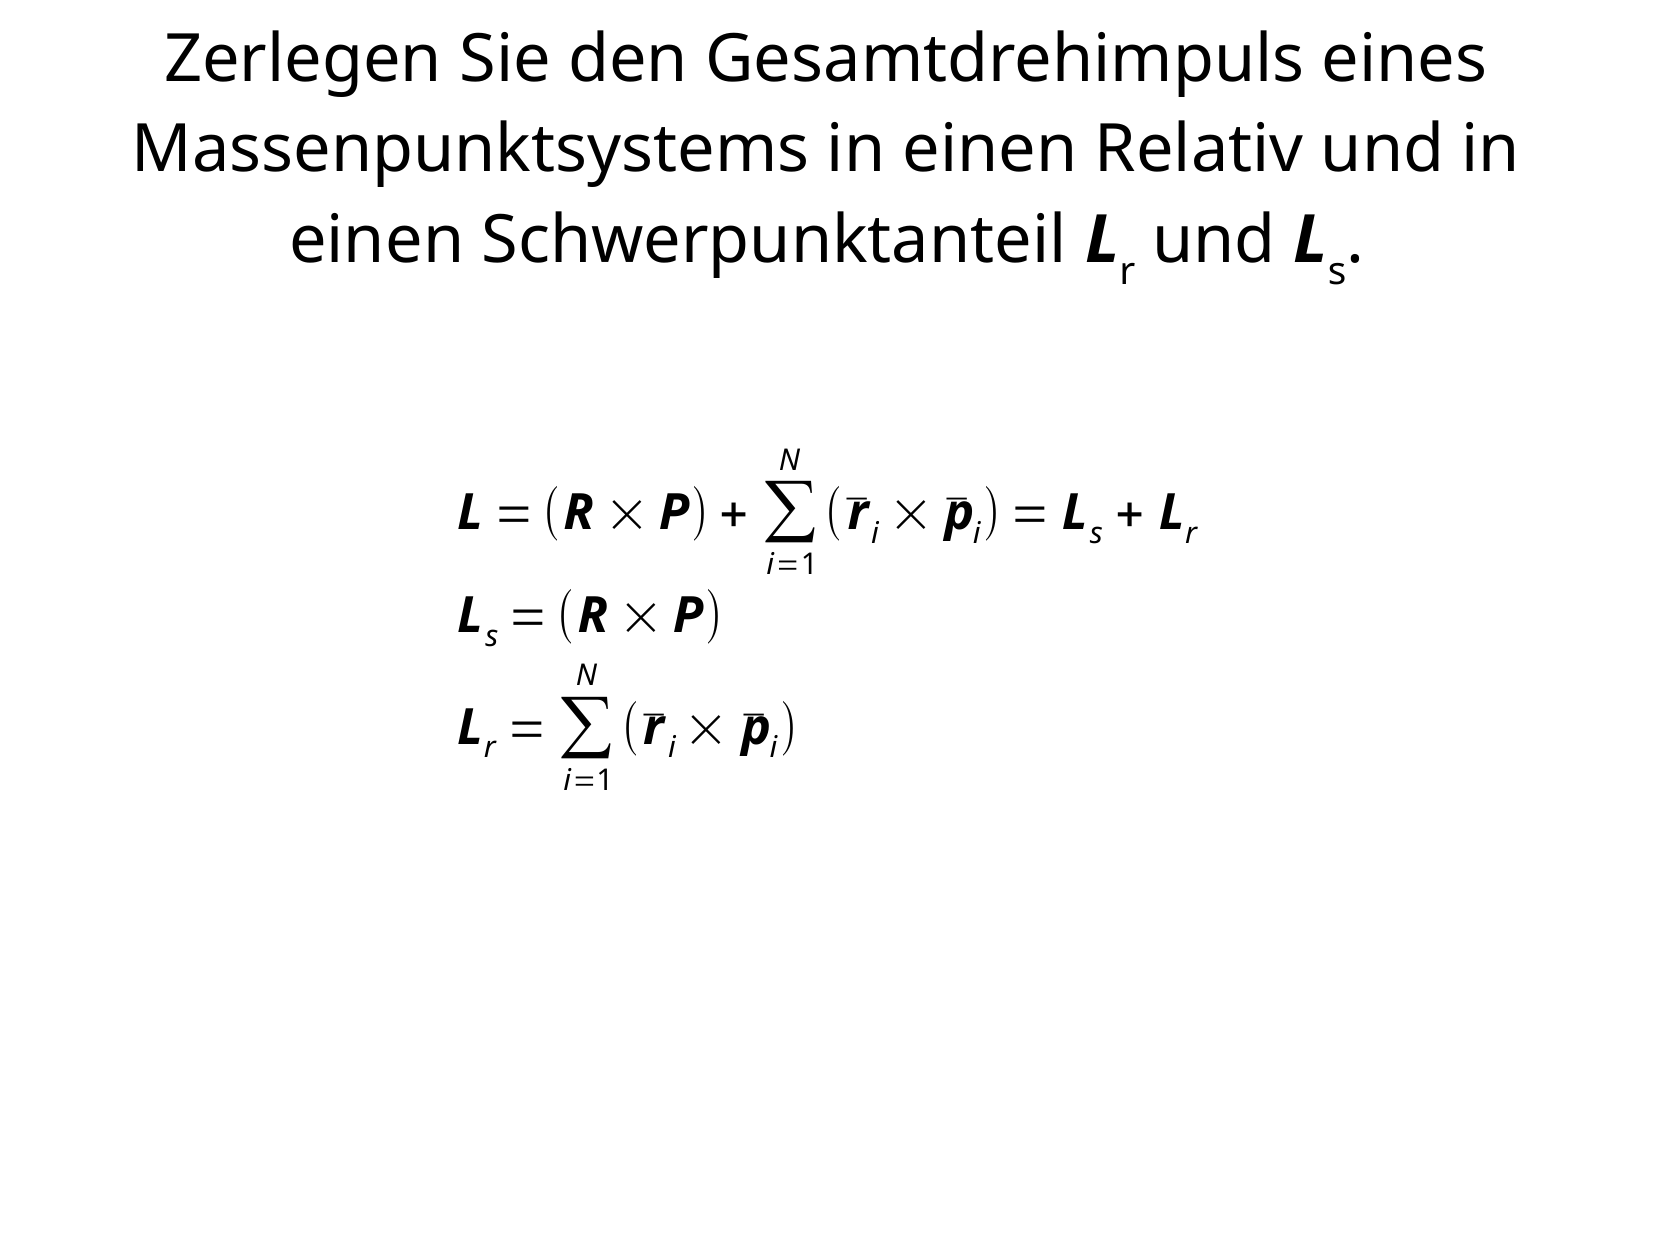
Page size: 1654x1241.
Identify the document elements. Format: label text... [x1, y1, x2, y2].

title Zerlegen Sie den Gesamtdrehimpuls eines Massenpunktsystems in einen Relativ und in einen Schwerpunktanteil Lr und Ls. [82, 12, 1571, 294]
chart [449, 441, 1205, 799]
